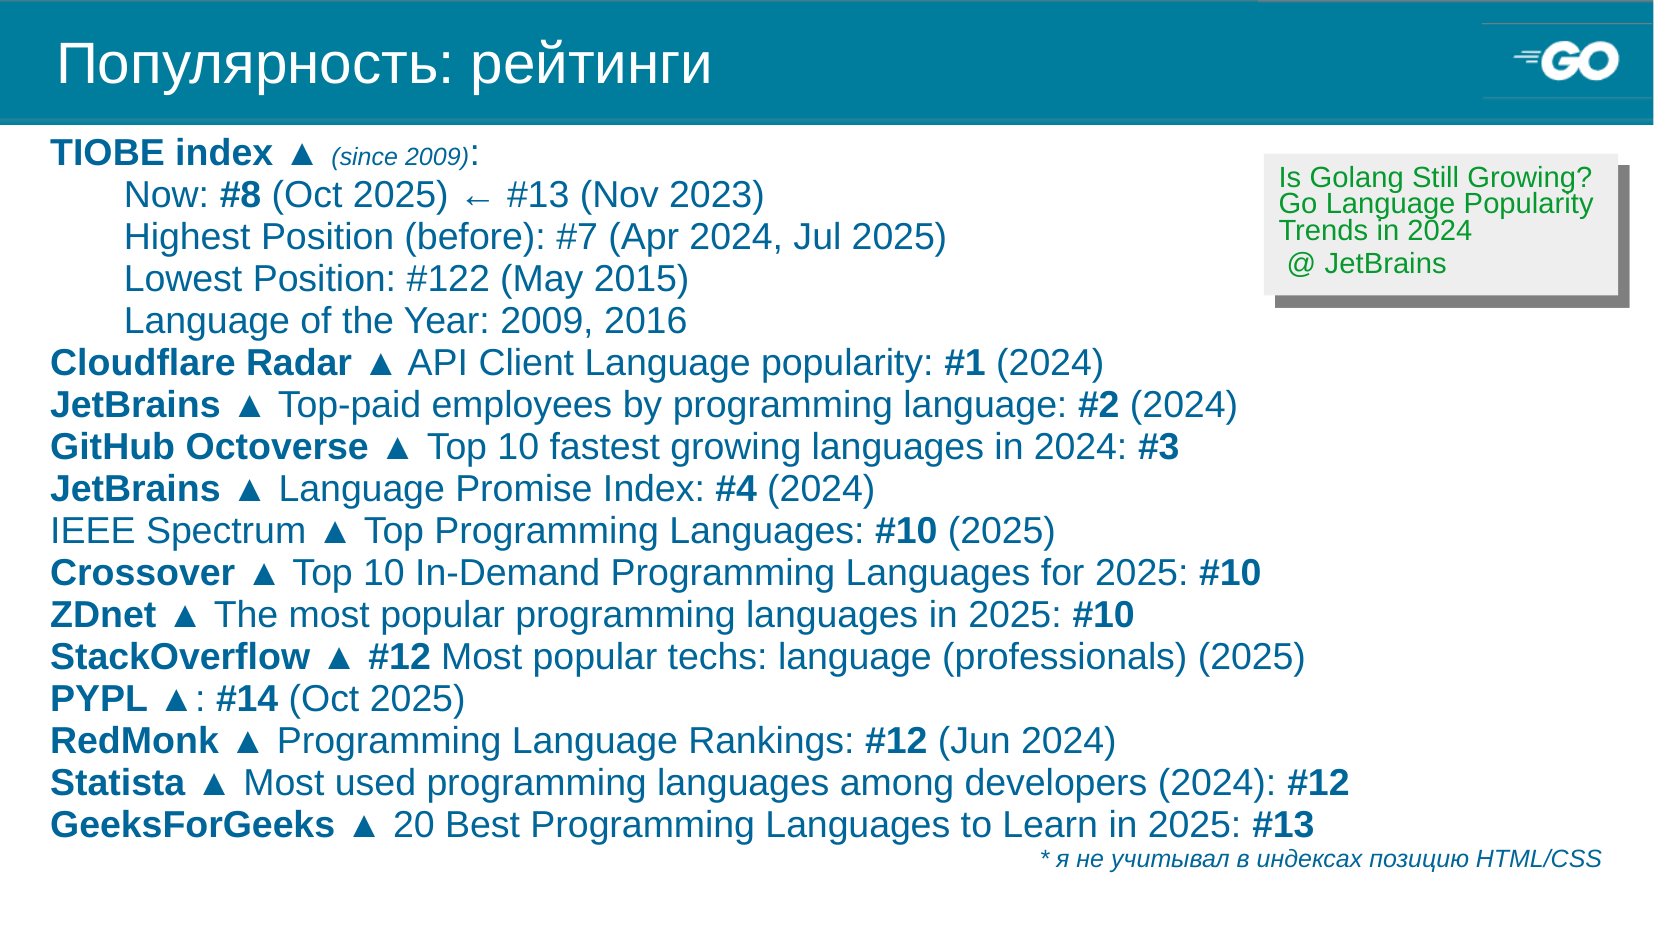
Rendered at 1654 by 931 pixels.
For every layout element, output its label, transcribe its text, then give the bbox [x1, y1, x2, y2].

picture [1542, 41, 1619, 81]
text_box Is Golang Still Growing? Go Language Popularity Trends in 2024 @ JetBrains [1263, 153, 1619, 296]
text_box TIOBE index ▲ (since 2009): Now: #8 (Oct 2025) ← #13 (Nov 2023) Highest Position (before): #7 (Apr 2024, Jul 2025) Lowest Position: #122 (May 2015) Language of the Year: 2009, 2016 Cloudflare Radar ▲ API Client Language popularity: #1 (2024) JetBrains ▲ Top-paid employees by programming language: #2 (2024) GitHub Octoverse ▲ Top 10 fastest growing languages in 2024: #3 JetBrains ▲ Language Promise Index: #4 (2024) IEEE Spectrum ▲ Top Programming Languages: #10 (2025) Crossover ▲ Top 10 In-Demand Programming Languages for 2025: #10 ZDnet ▲ The most popular programming languages in 2025: #10 StackOverflow ▲ #12 Most popular techs: language (professionals) (2025) PYPL ▲: #14 (Oct 2025) RedMonk ▲ Programming Language Rankings: #12 (Jun 2024) Statista ▲ Most used programming languages among developers (2024): #12 GeeksForGeeks ▲ 20 Best Programming Languages to Learn in 2025: #13 * я не учитывал в индексах позицию HTML/CSS [35, 124, 1619, 881]
text_box Популярность: рейтинги [41, 23, 1495, 104]
